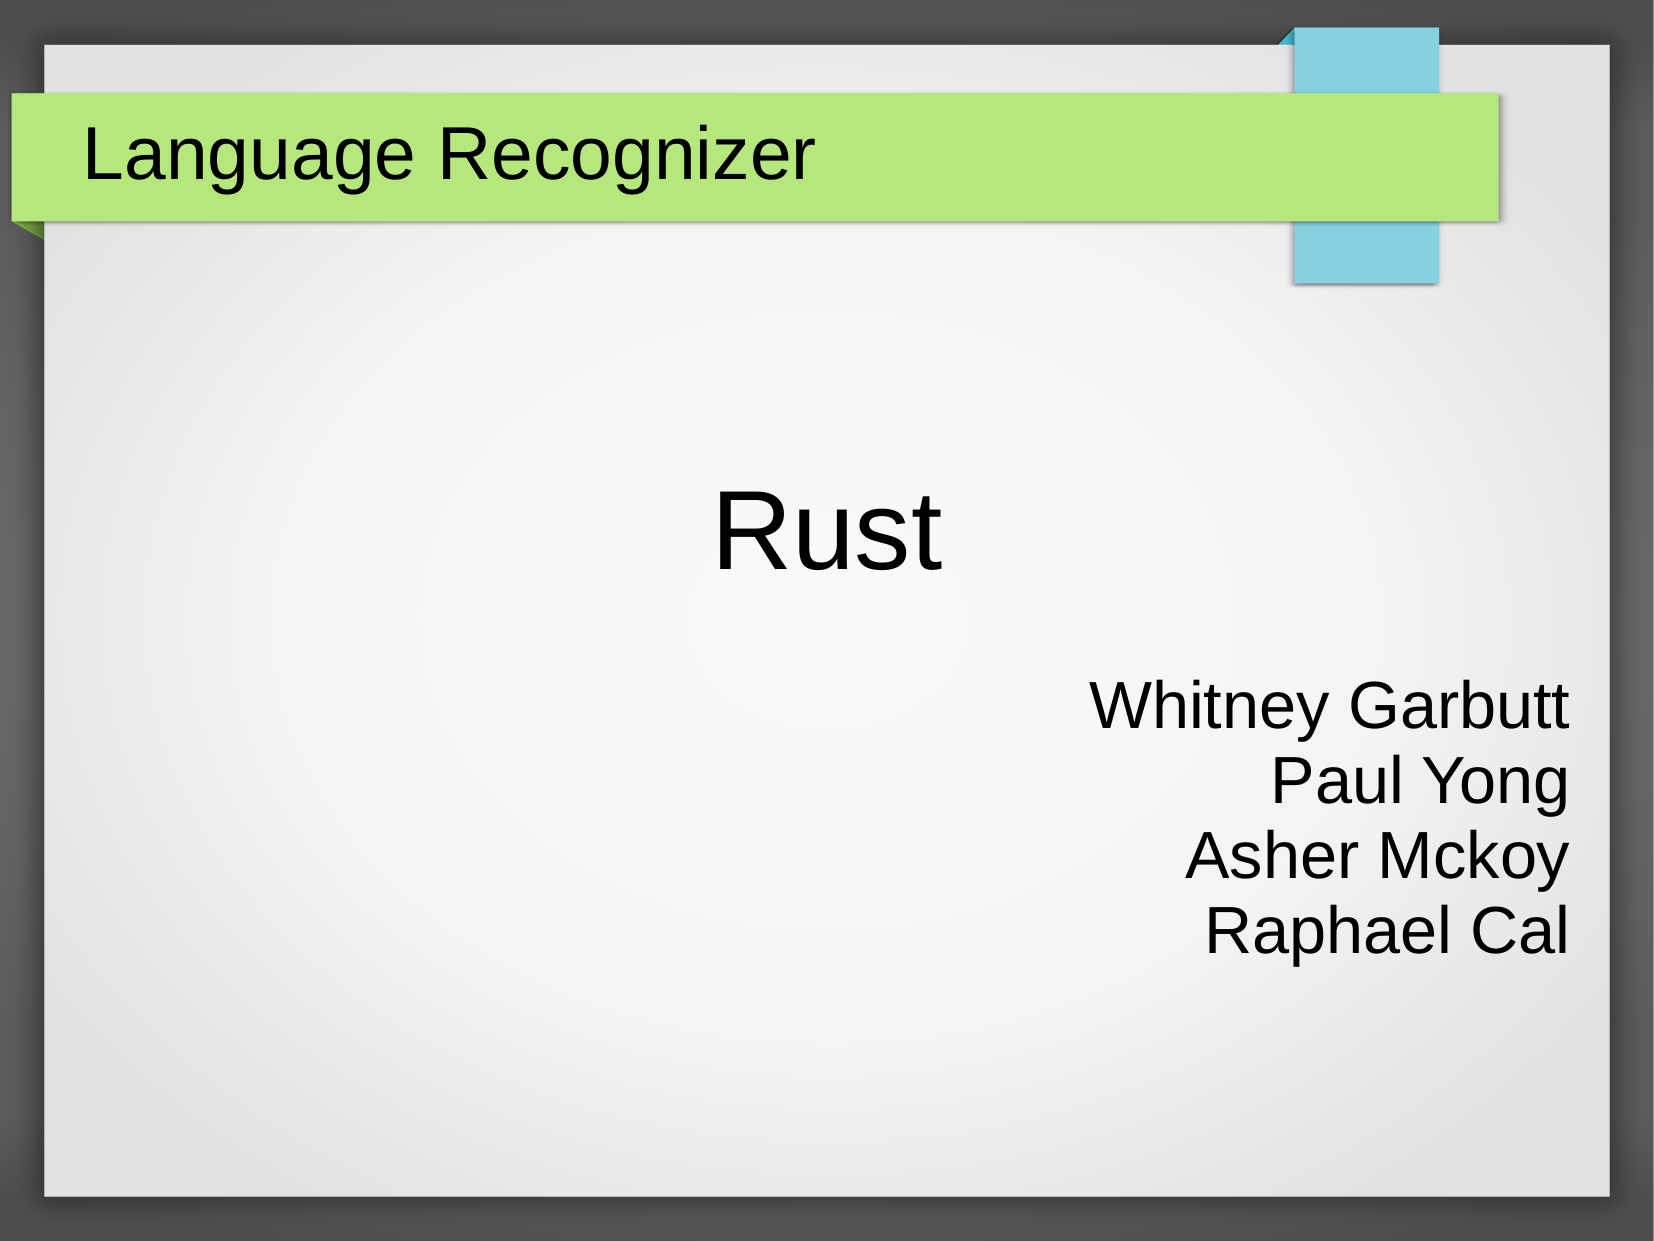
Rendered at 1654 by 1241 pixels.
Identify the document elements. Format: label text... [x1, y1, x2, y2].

picture [0, 0, 1654, 1241]
title Language Recognizer [82, 94, 1264, 213]
subtitle Rust Whitney Garbutt Paul Yong Asher Mckoy Raphael Cal [82, 295, 1571, 1015]
